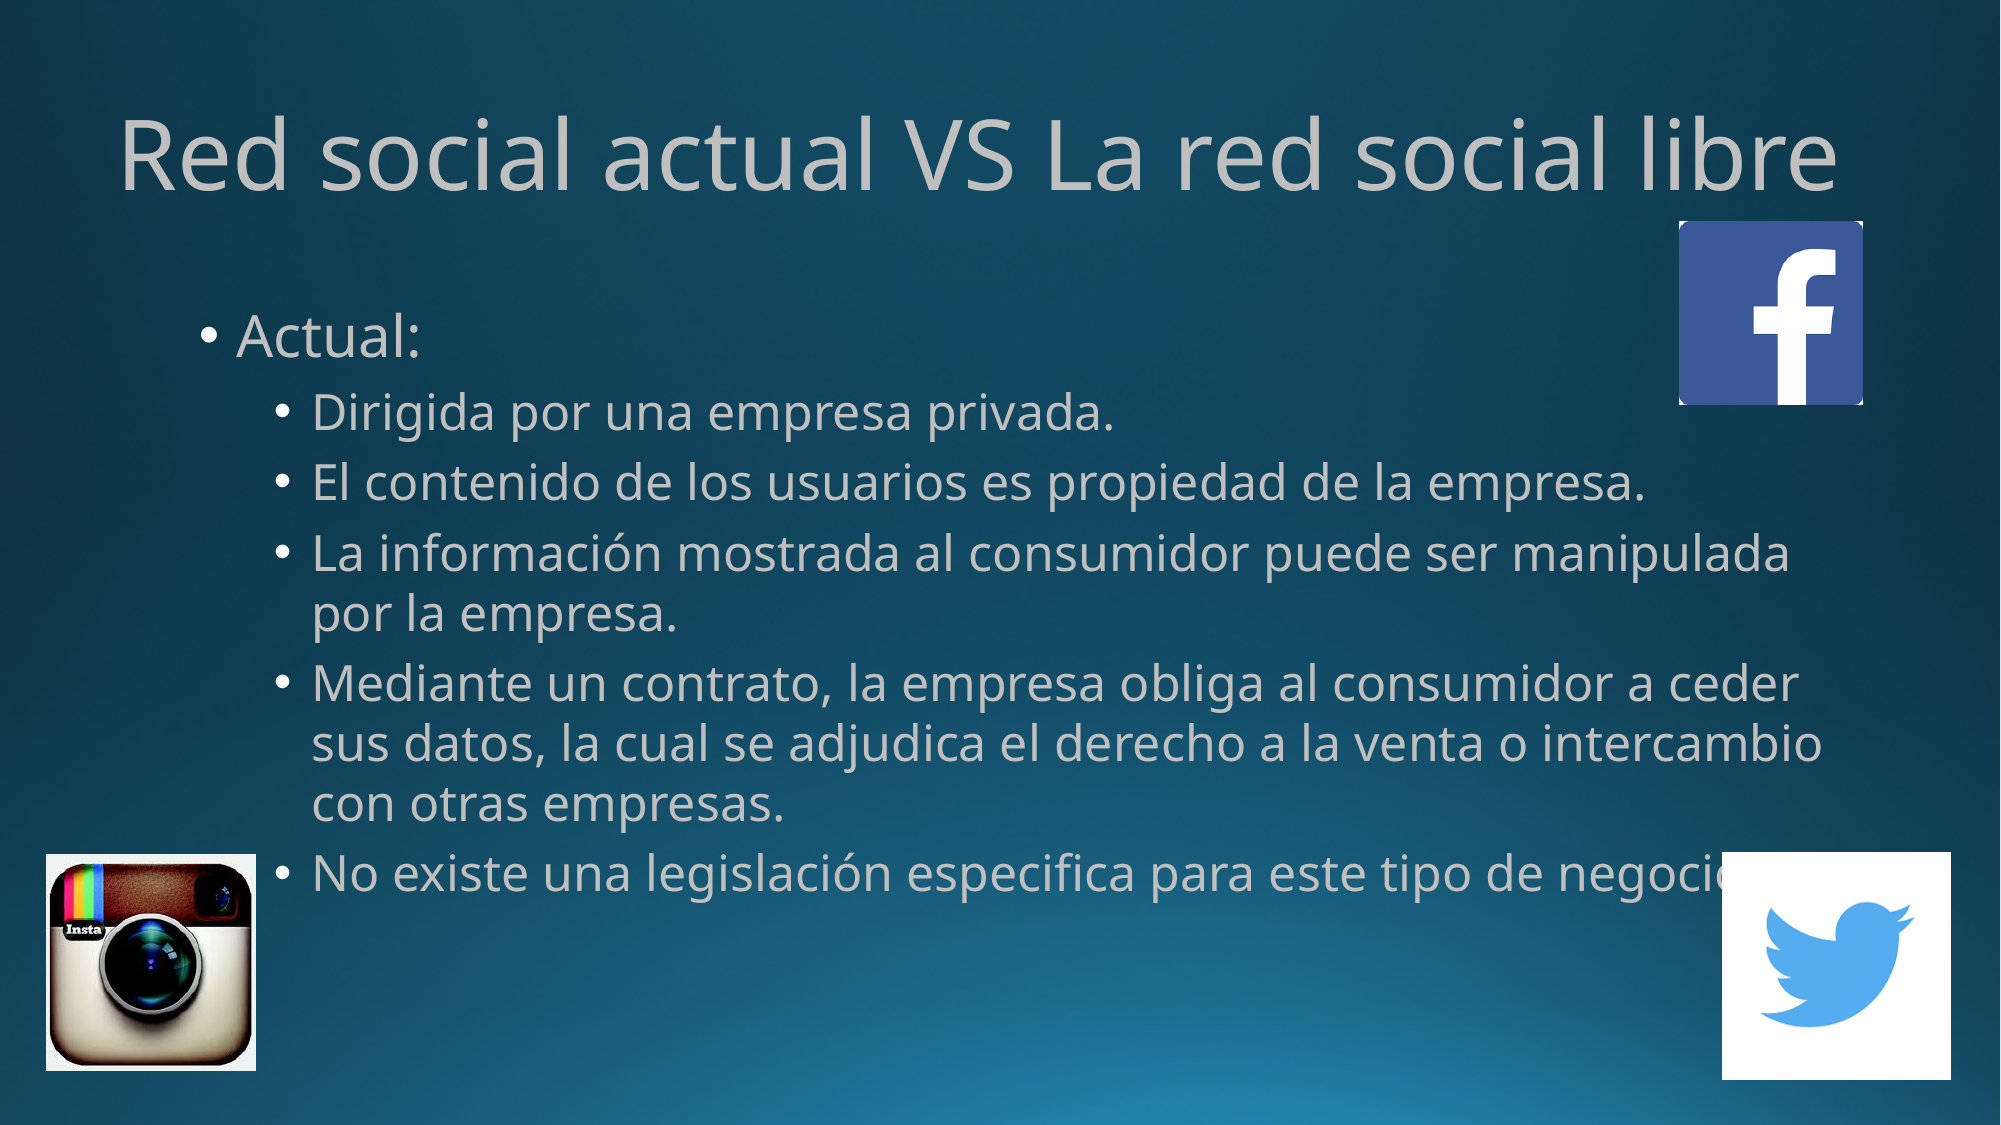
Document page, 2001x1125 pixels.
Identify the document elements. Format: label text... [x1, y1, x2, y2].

title Red social actual VS La red social libre [101, 50, 1863, 268]
list Actual: Dirigida por una empresa privada. El contenido de los usuarios es propiedad de la empresa. La información mostrada al consumidor puede ser manipulada por la empresa. Mediante un contrato, la empresa obliga al consumidor a ceder sus datos, la cual se adjudica el derecho a la venta o intercambio con otras empresas. No existe una legislación especifica para este tipo de negocio [183, 299, 1863, 1014]
picture [0, 0, 2001, 1125]
